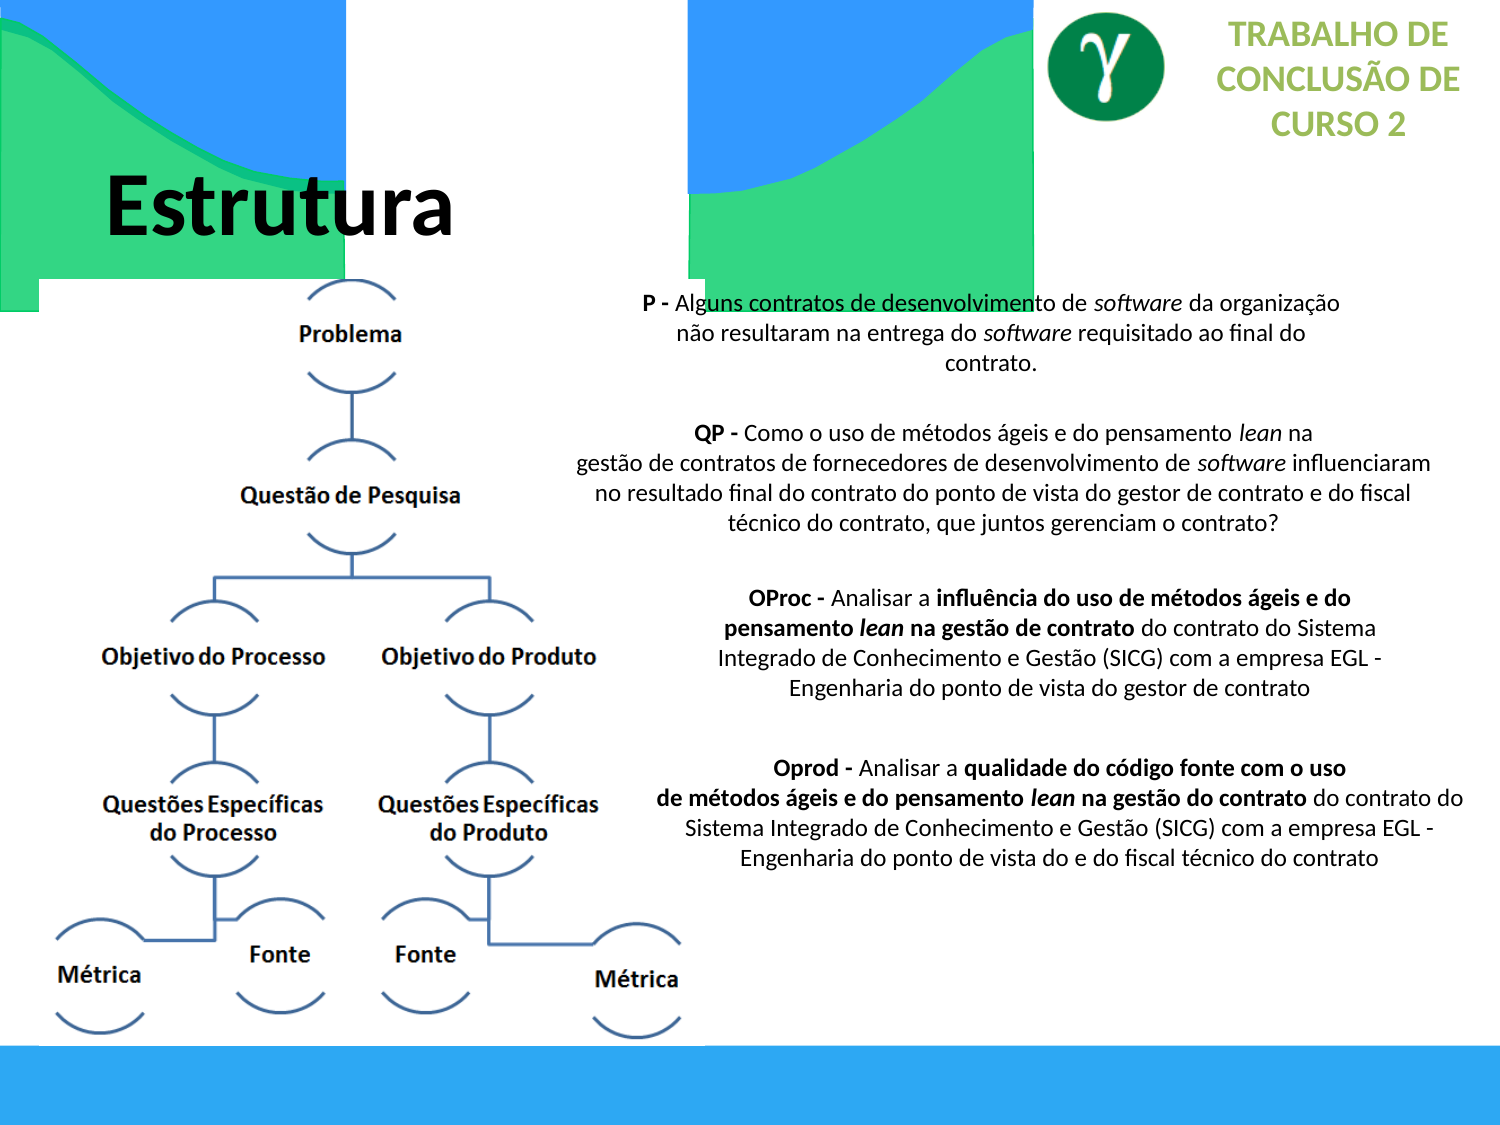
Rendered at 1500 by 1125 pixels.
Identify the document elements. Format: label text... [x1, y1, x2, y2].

text_box Oprod - Analisar a qualidade do código fonte com o uso de métodos ágeis e do pensamento lean na gestão do contrato do contrato do Sistema Integrado de Conhecimento e Gestão (SICG) com a empresa EGL - Engenharia do ponto de vista do e do fiscal técnico do contrato [617, 744, 1500, 879]
text_box TRABALHO DE CONCLUSÃO DE CURSO 2 [1178, 1, 1500, 197]
text_box Estrutura [90, 118, 1366, 279]
text_box QP - Como o uso de métodos ágeis e do pensamento lean na gestão de contratos de fornecedores de desenvolvimento de software influenciaram no resultado final do contrato do ponto de vista do gestor de contrato e do fiscal técnico do contrato, que juntos gerenciam o contrato? [560, 408, 1447, 544]
picture [39, 279, 705, 1046]
text_box P - Alguns contratos de desenvolvimento de software da organização não resultaram na entrega do software requisitado ao final do contrato. [617, 279, 1366, 384]
text_box OProc - Analisar a influência do uso de métodos ágeis e do pensamento lean na gestão de contrato do contrato do Sistema Integrado de Conhecimento e Gestão (SICG) com a empresa EGL - Engenharia do ponto de vista do gestor de contrato [679, 574, 1422, 709]
text_box [0, 0, 346, 312]
picture [1033, 0, 1178, 118]
text_box [0, 1045, 1500, 1125]
text_box [688, 0, 1033, 118]
